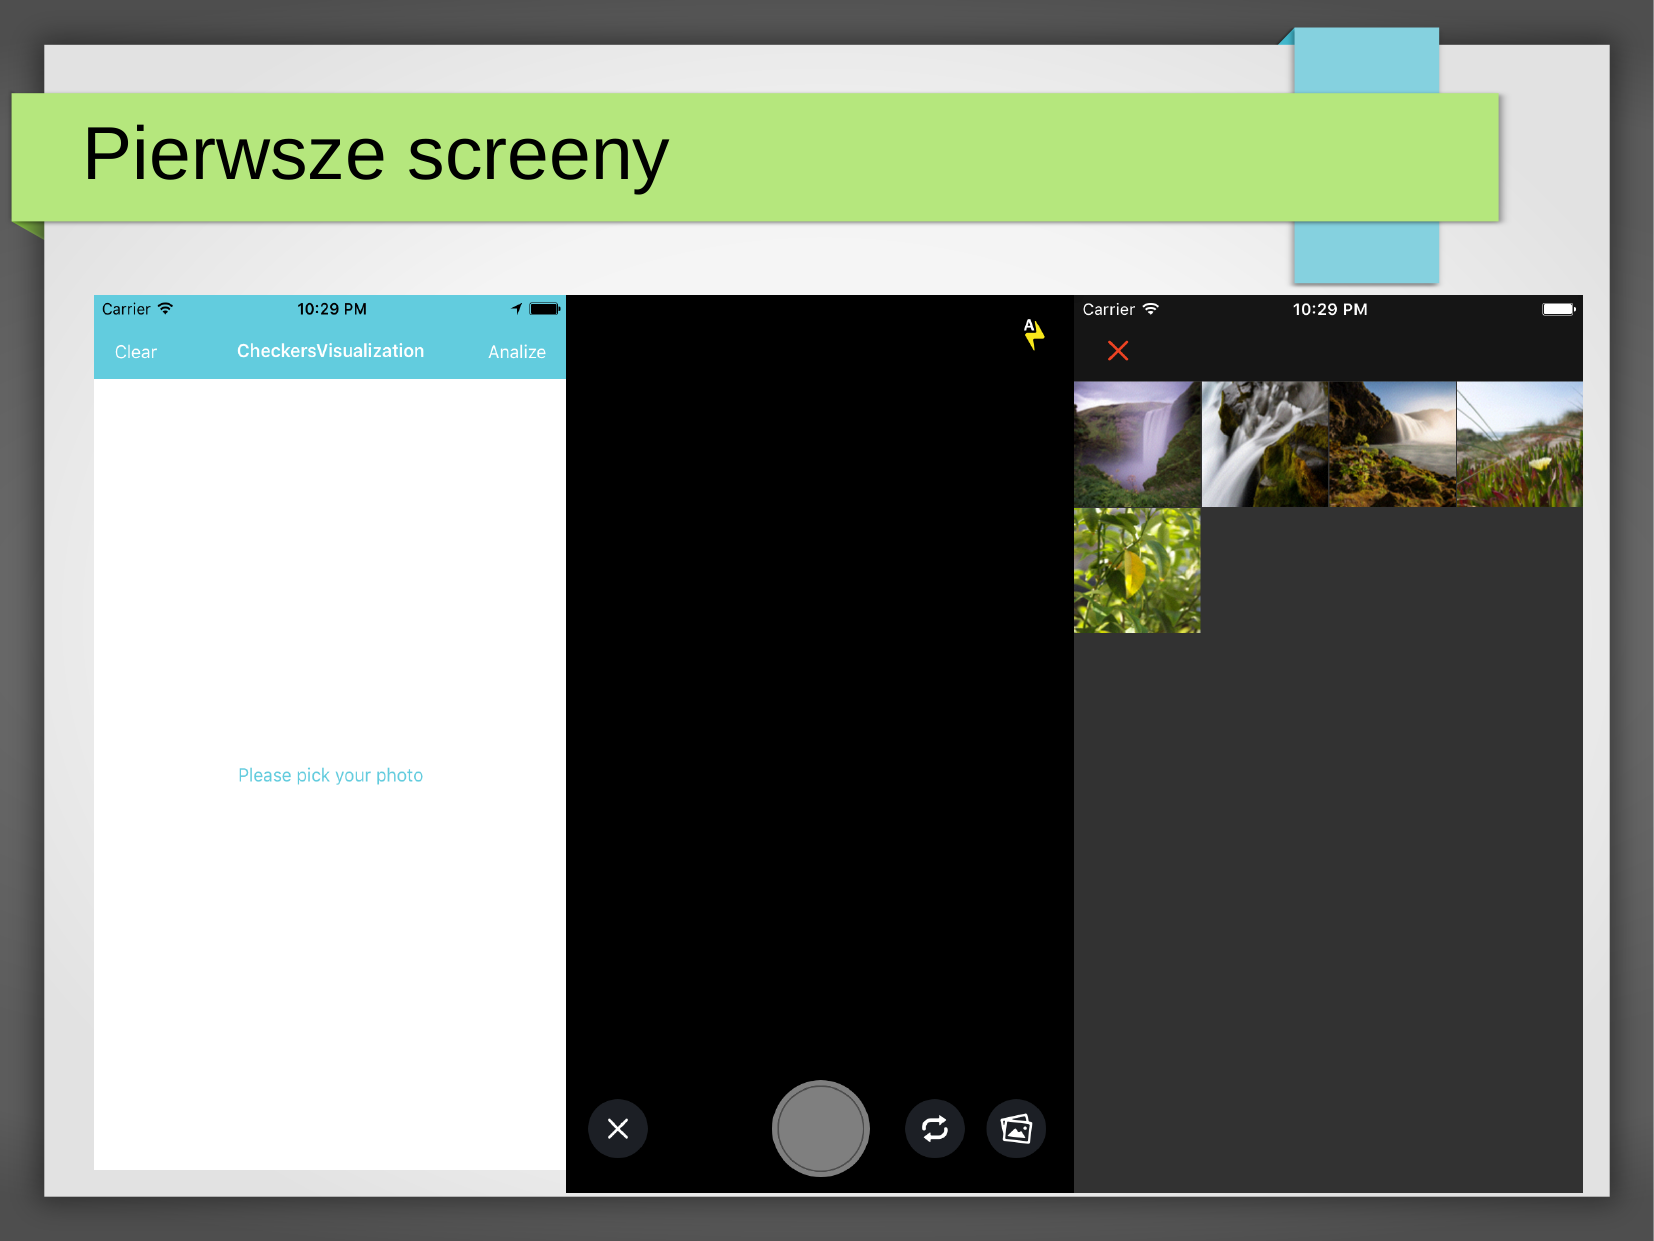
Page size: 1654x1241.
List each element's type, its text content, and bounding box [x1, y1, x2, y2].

title Pierwsze screeny [82, 94, 1264, 213]
picture [0, 0, 1654, 1241]
